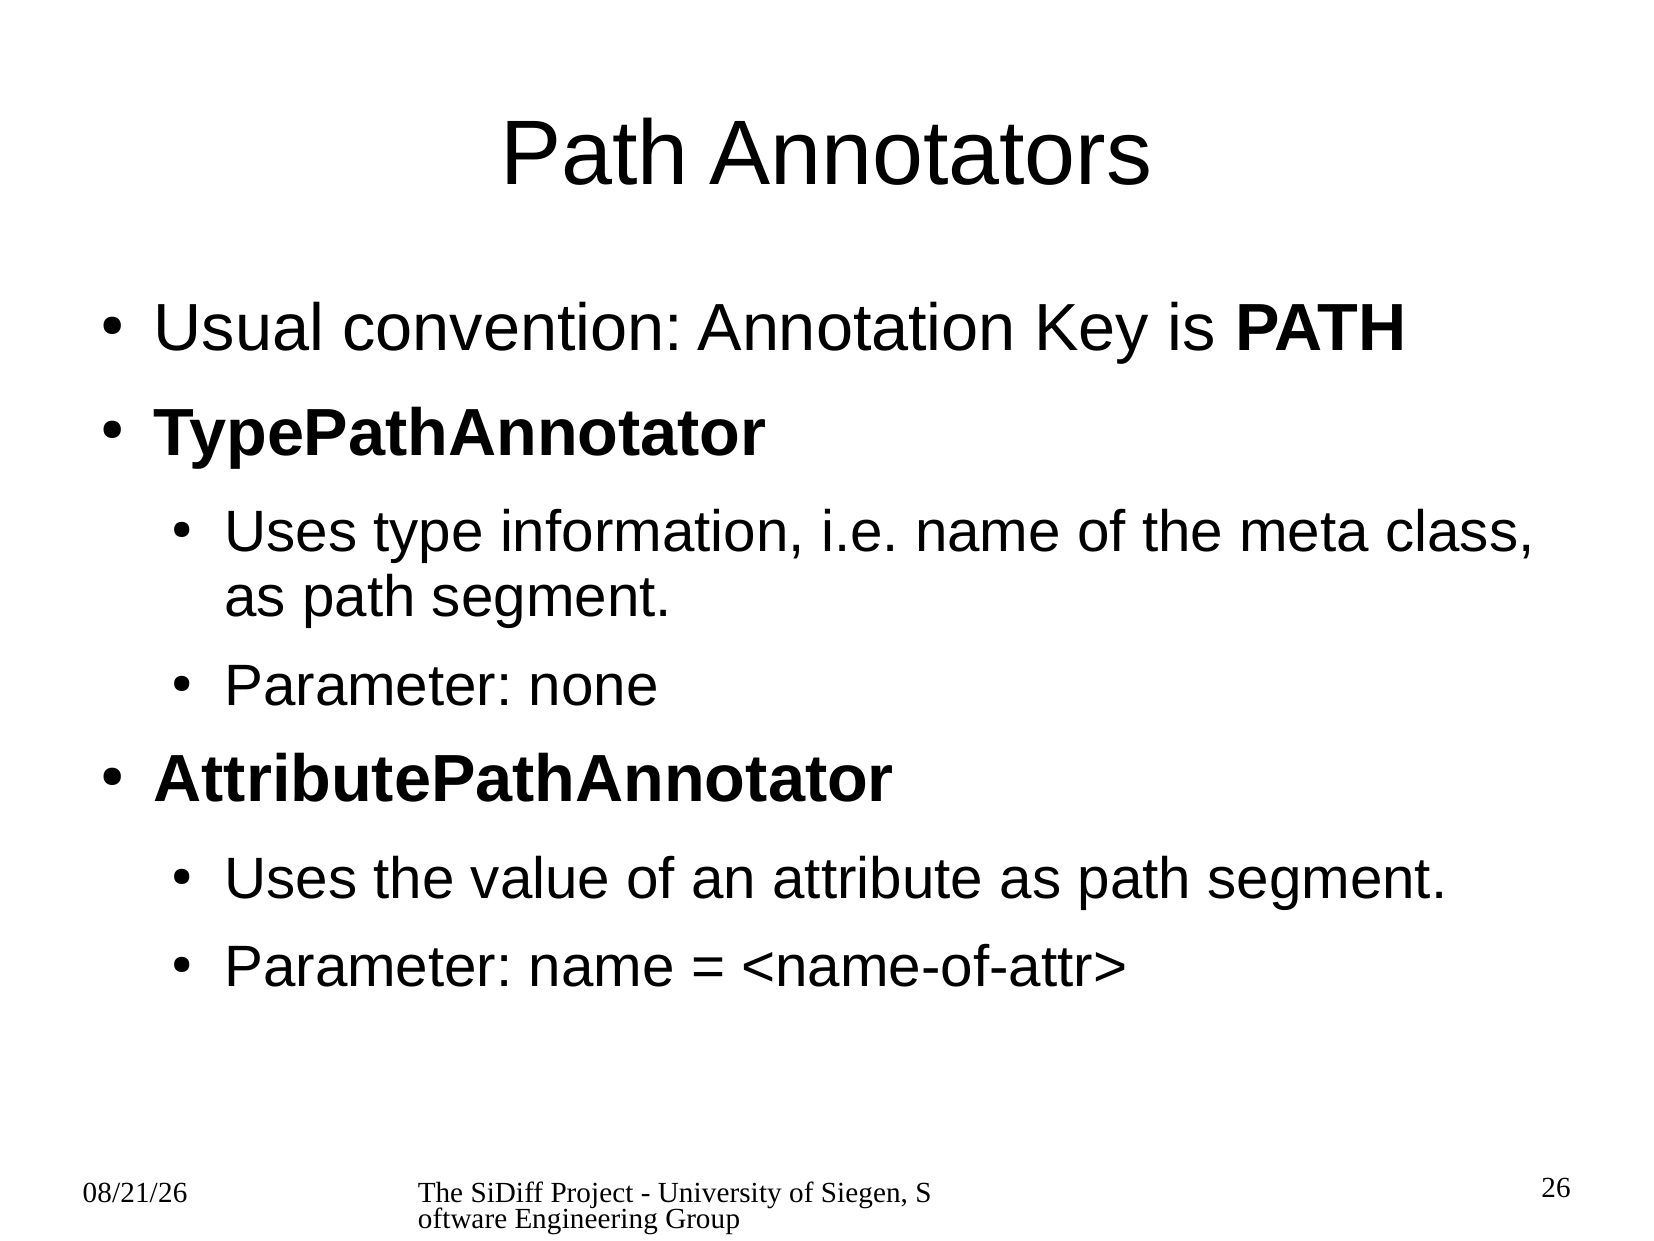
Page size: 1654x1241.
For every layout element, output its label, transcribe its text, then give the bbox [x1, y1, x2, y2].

list Usual convention: Annotation Key is PATH TypePathAnnotator Uses type information, i.e. name of the meta class, as path segment. Parameter: none AttributePathAnnotator Uses the value of an attribute as path segment. Parameter: name = <name-of-attr> [82, 290, 1571, 1109]
title Path Annotators [82, 49, 1571, 257]
